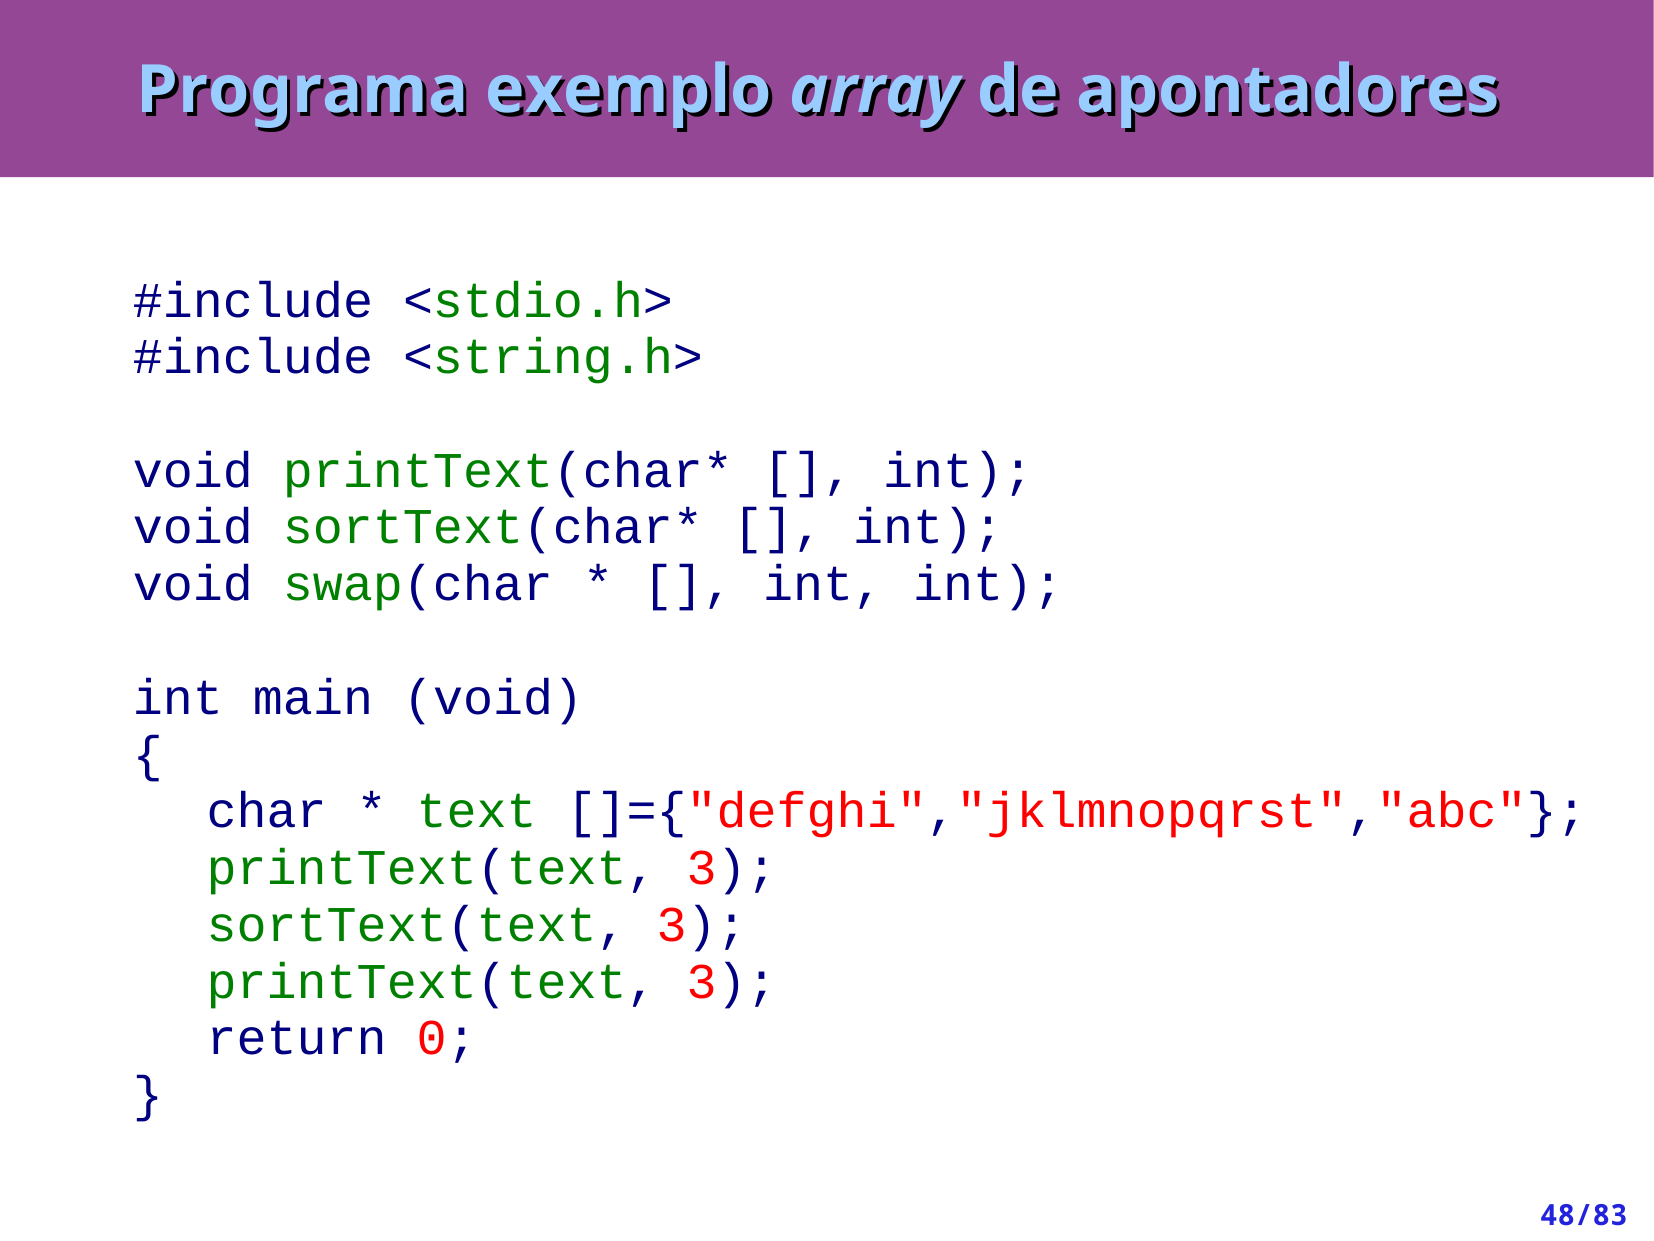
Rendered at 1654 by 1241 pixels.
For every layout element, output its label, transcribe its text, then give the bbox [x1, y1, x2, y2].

text_box #include <stdio.h> #include <string.h> void printText(char* [], int); void sortText(char* [], int); void swap(char * [], int, int); int main (void) { char * text []={"defghi","jklmnopqrst","abc"}; printText(text, 3); sortText(text, 3); printText(text, 3); return 0; } [118, 267, 1625, 1211]
title Programa exemplo array de apontadores [82, 0, 1571, 176]
